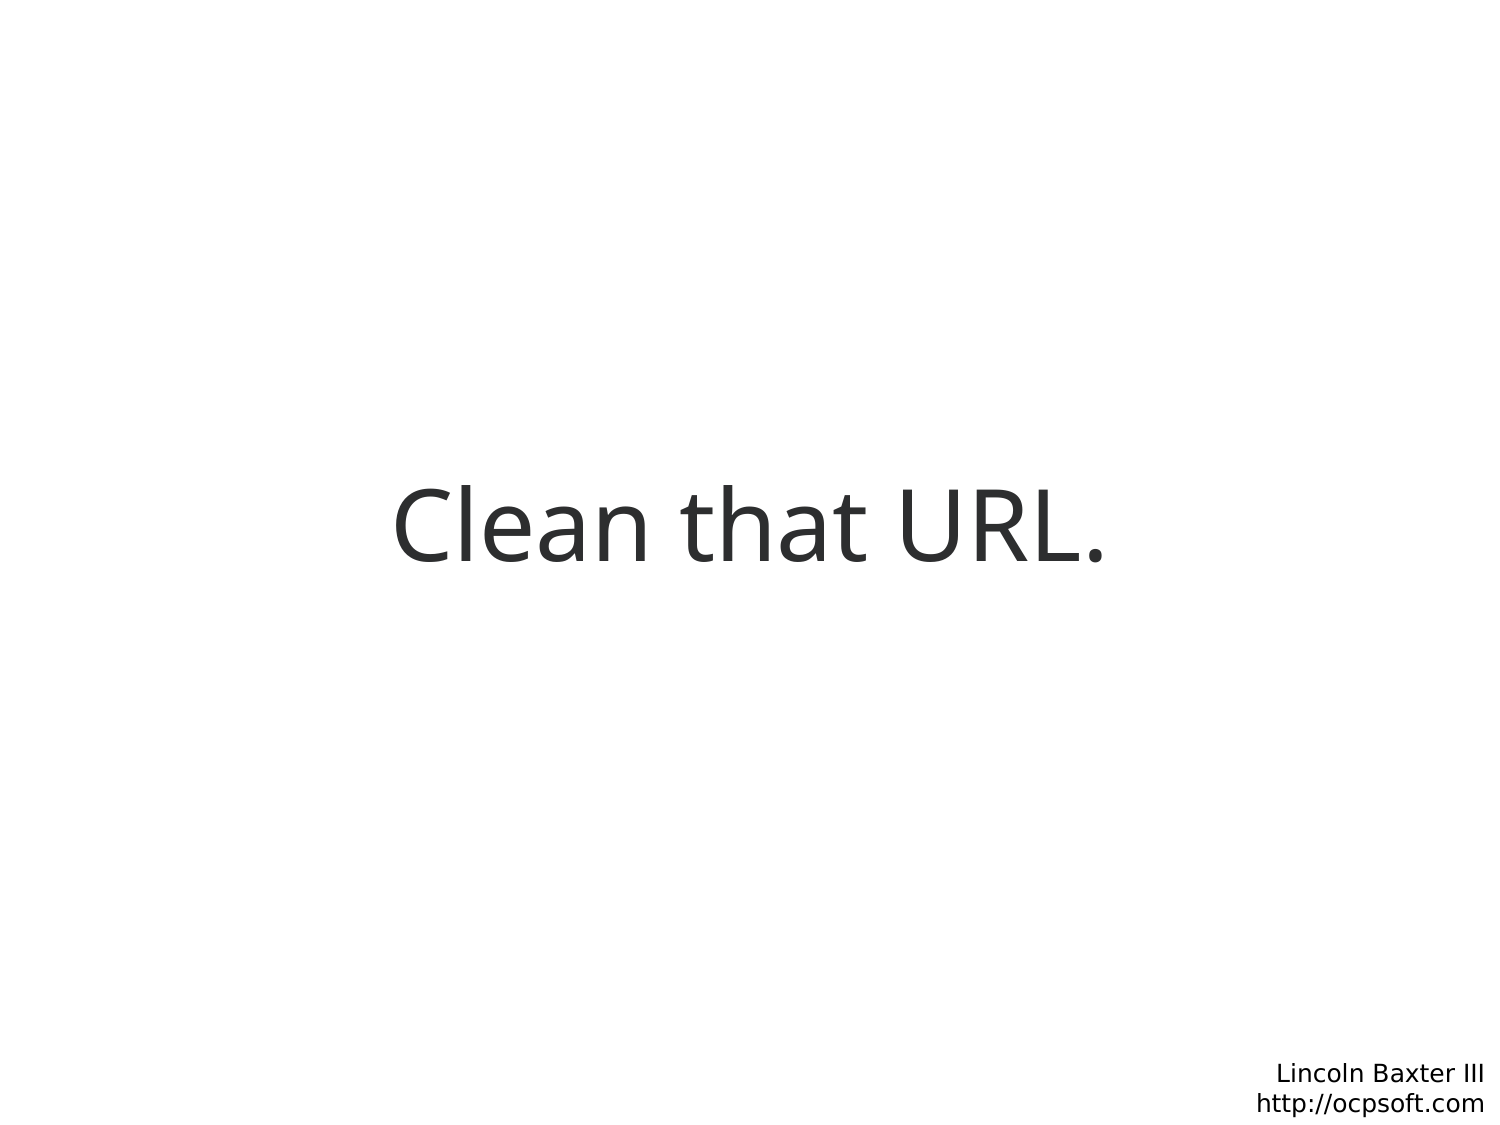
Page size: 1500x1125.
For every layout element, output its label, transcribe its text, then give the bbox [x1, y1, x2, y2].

subtitle Clean that URL. [75, 119, 1425, 923]
